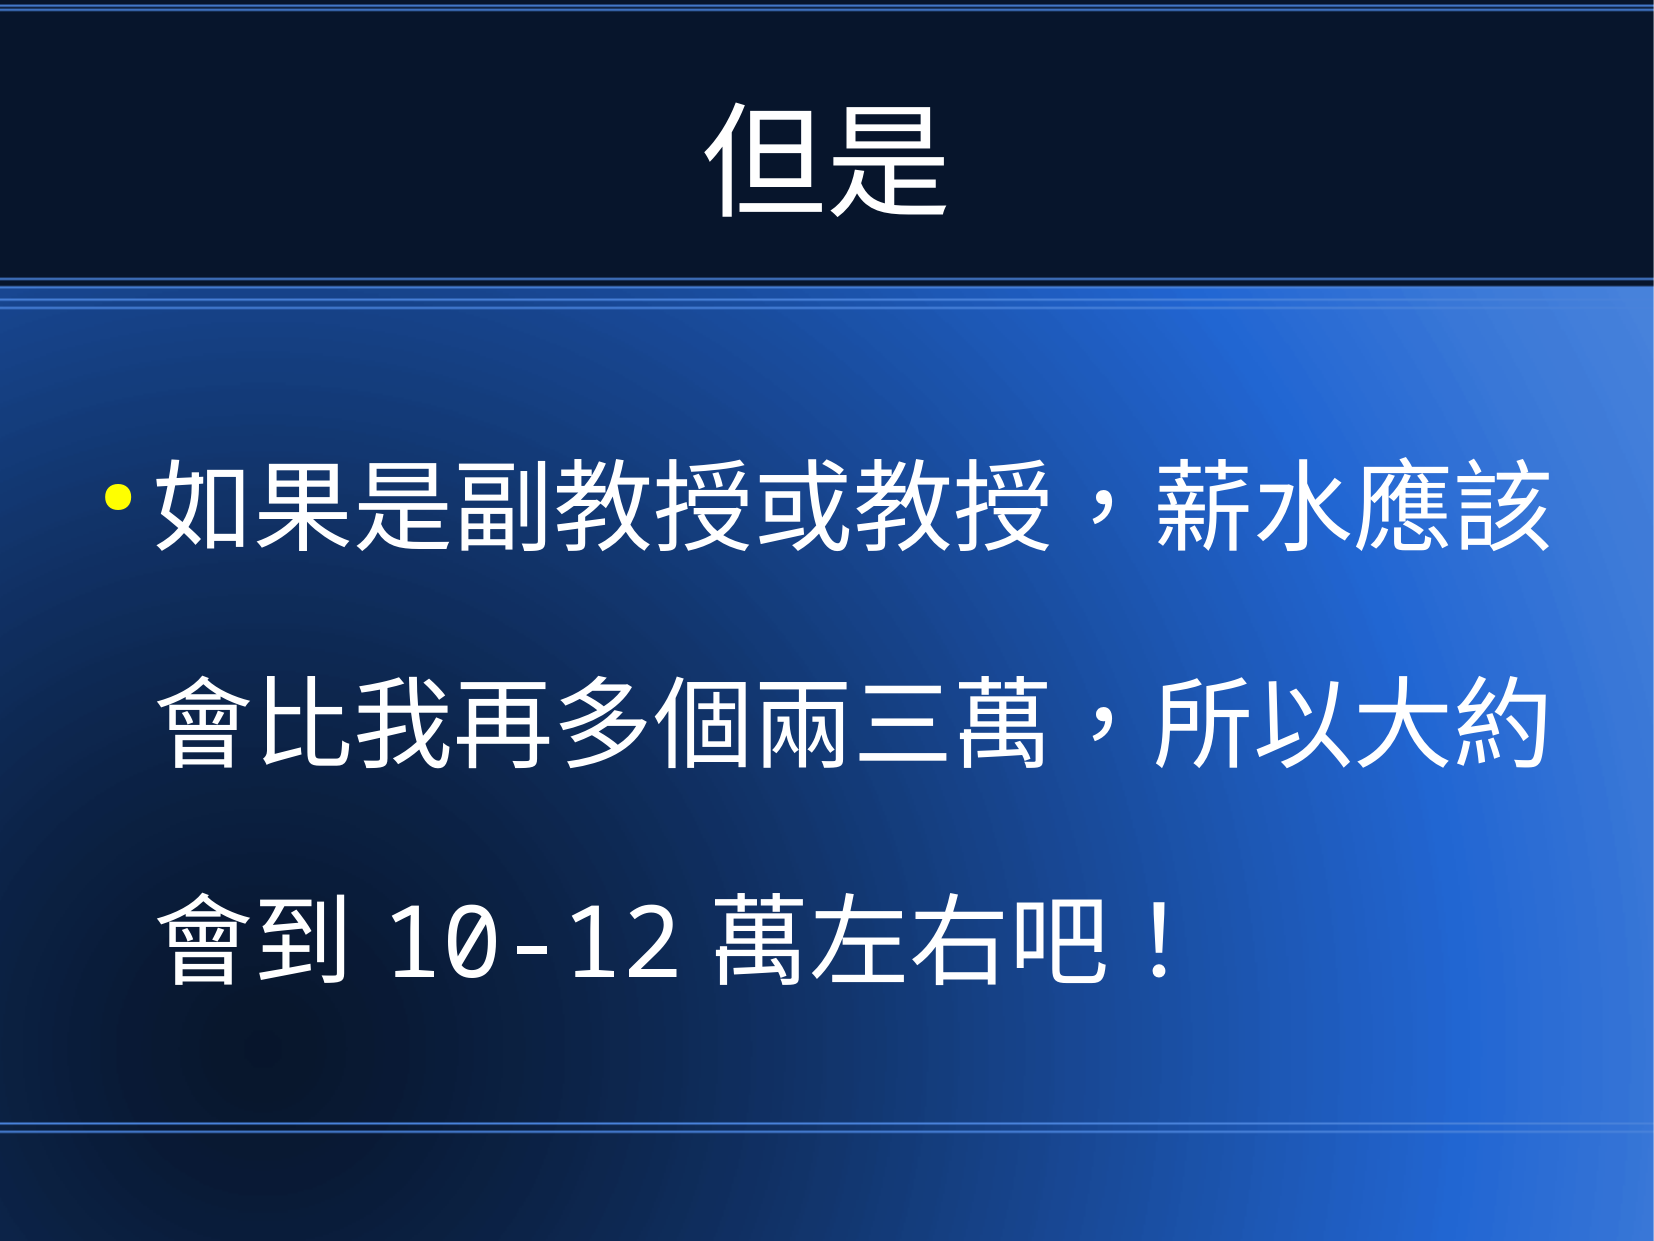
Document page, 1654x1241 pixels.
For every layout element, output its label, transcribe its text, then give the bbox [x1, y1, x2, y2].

title 但是 [82, 49, 1571, 257]
picture [0, 0, 1654, 1241]
list 如果是副教授或教授，薪水應該會比我再多個兩三萬，所以大約會到10-12萬左右吧！ [82, 355, 1571, 1241]
